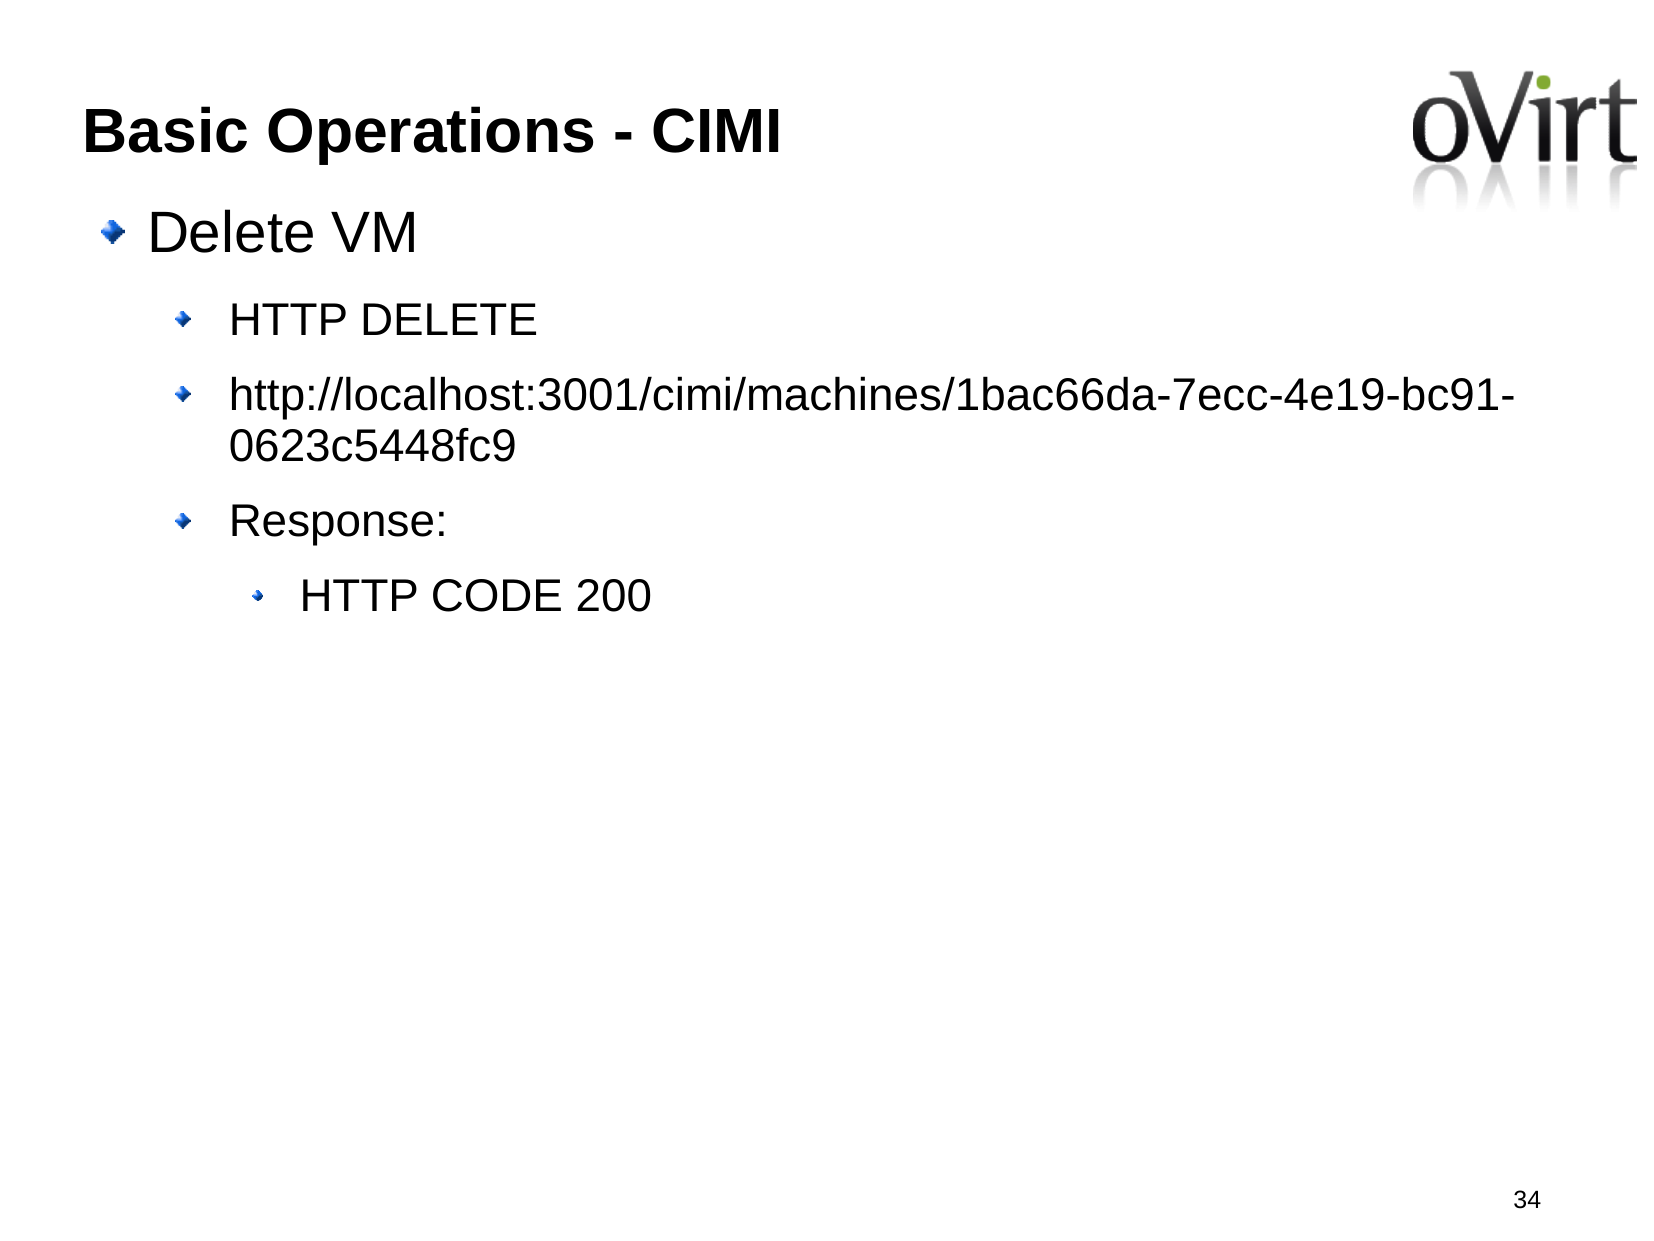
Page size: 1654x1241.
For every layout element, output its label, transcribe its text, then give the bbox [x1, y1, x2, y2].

picture [1413, 63, 1637, 212]
title Basic Operations - CIMI [82, 37, 1303, 226]
list Delete VM HTTP DELETE http://localhost:3001/cimi/machines/1bac66da-7ecc-4e19-bc91-0623c5448fc9 Response: HTTP CODE 200 [86, 199, 1576, 993]
